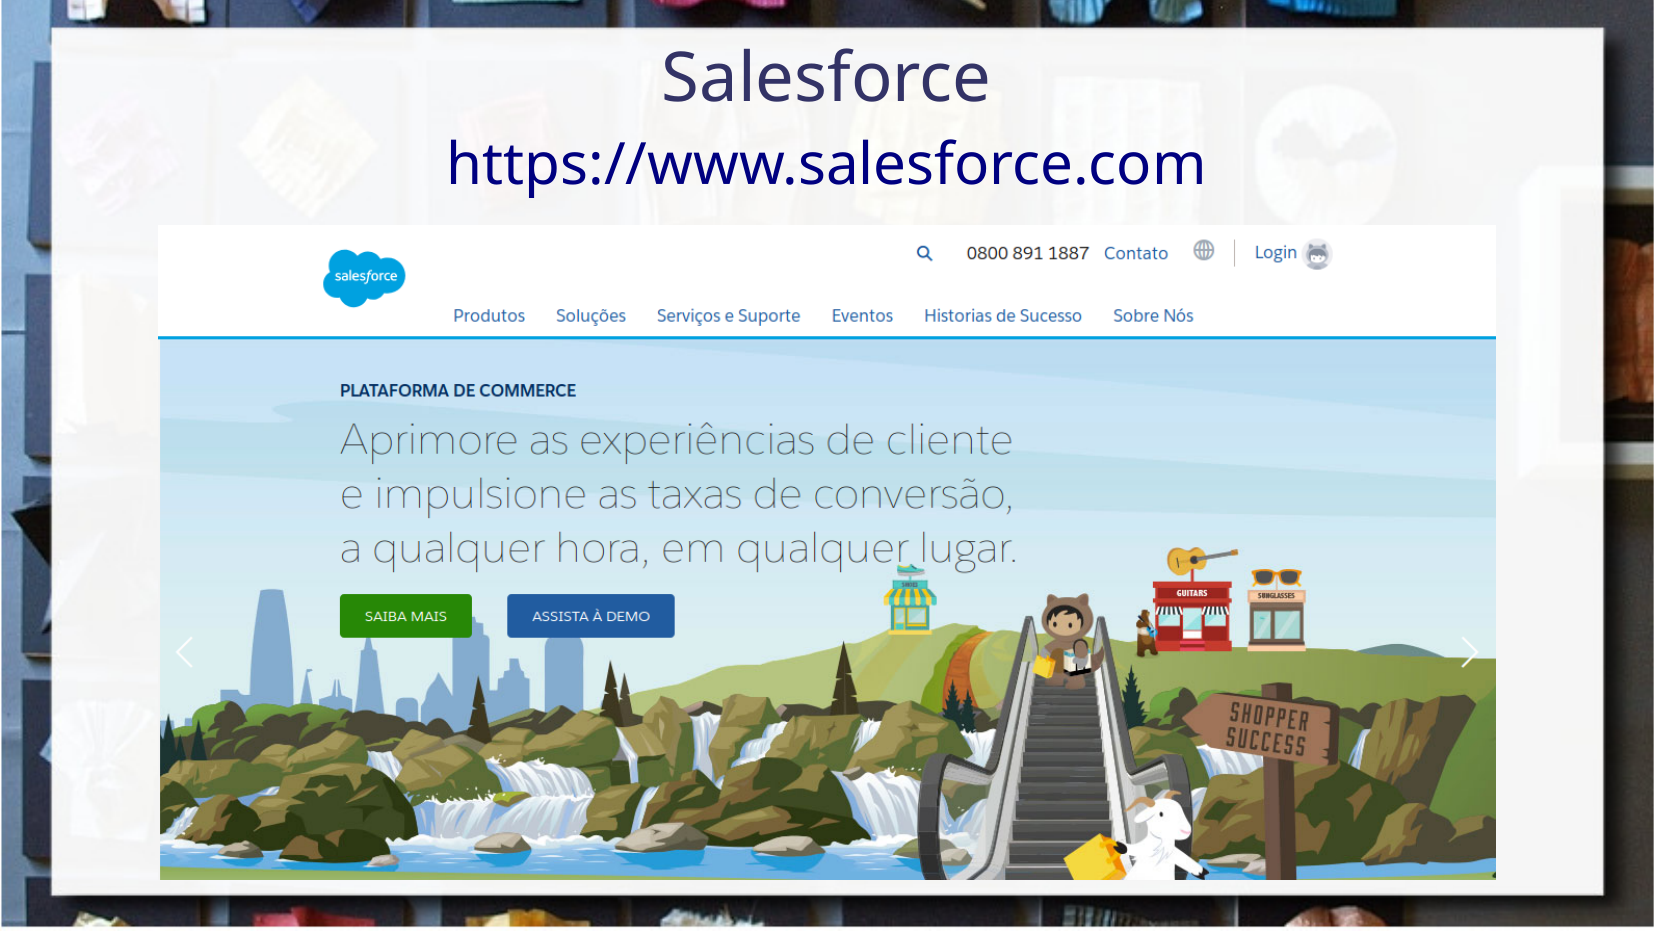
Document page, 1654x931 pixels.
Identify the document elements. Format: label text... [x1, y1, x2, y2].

title Salesforce https://www.salesforce.com [82, 37, 1571, 193]
picture [0, 0, 1654, 931]
